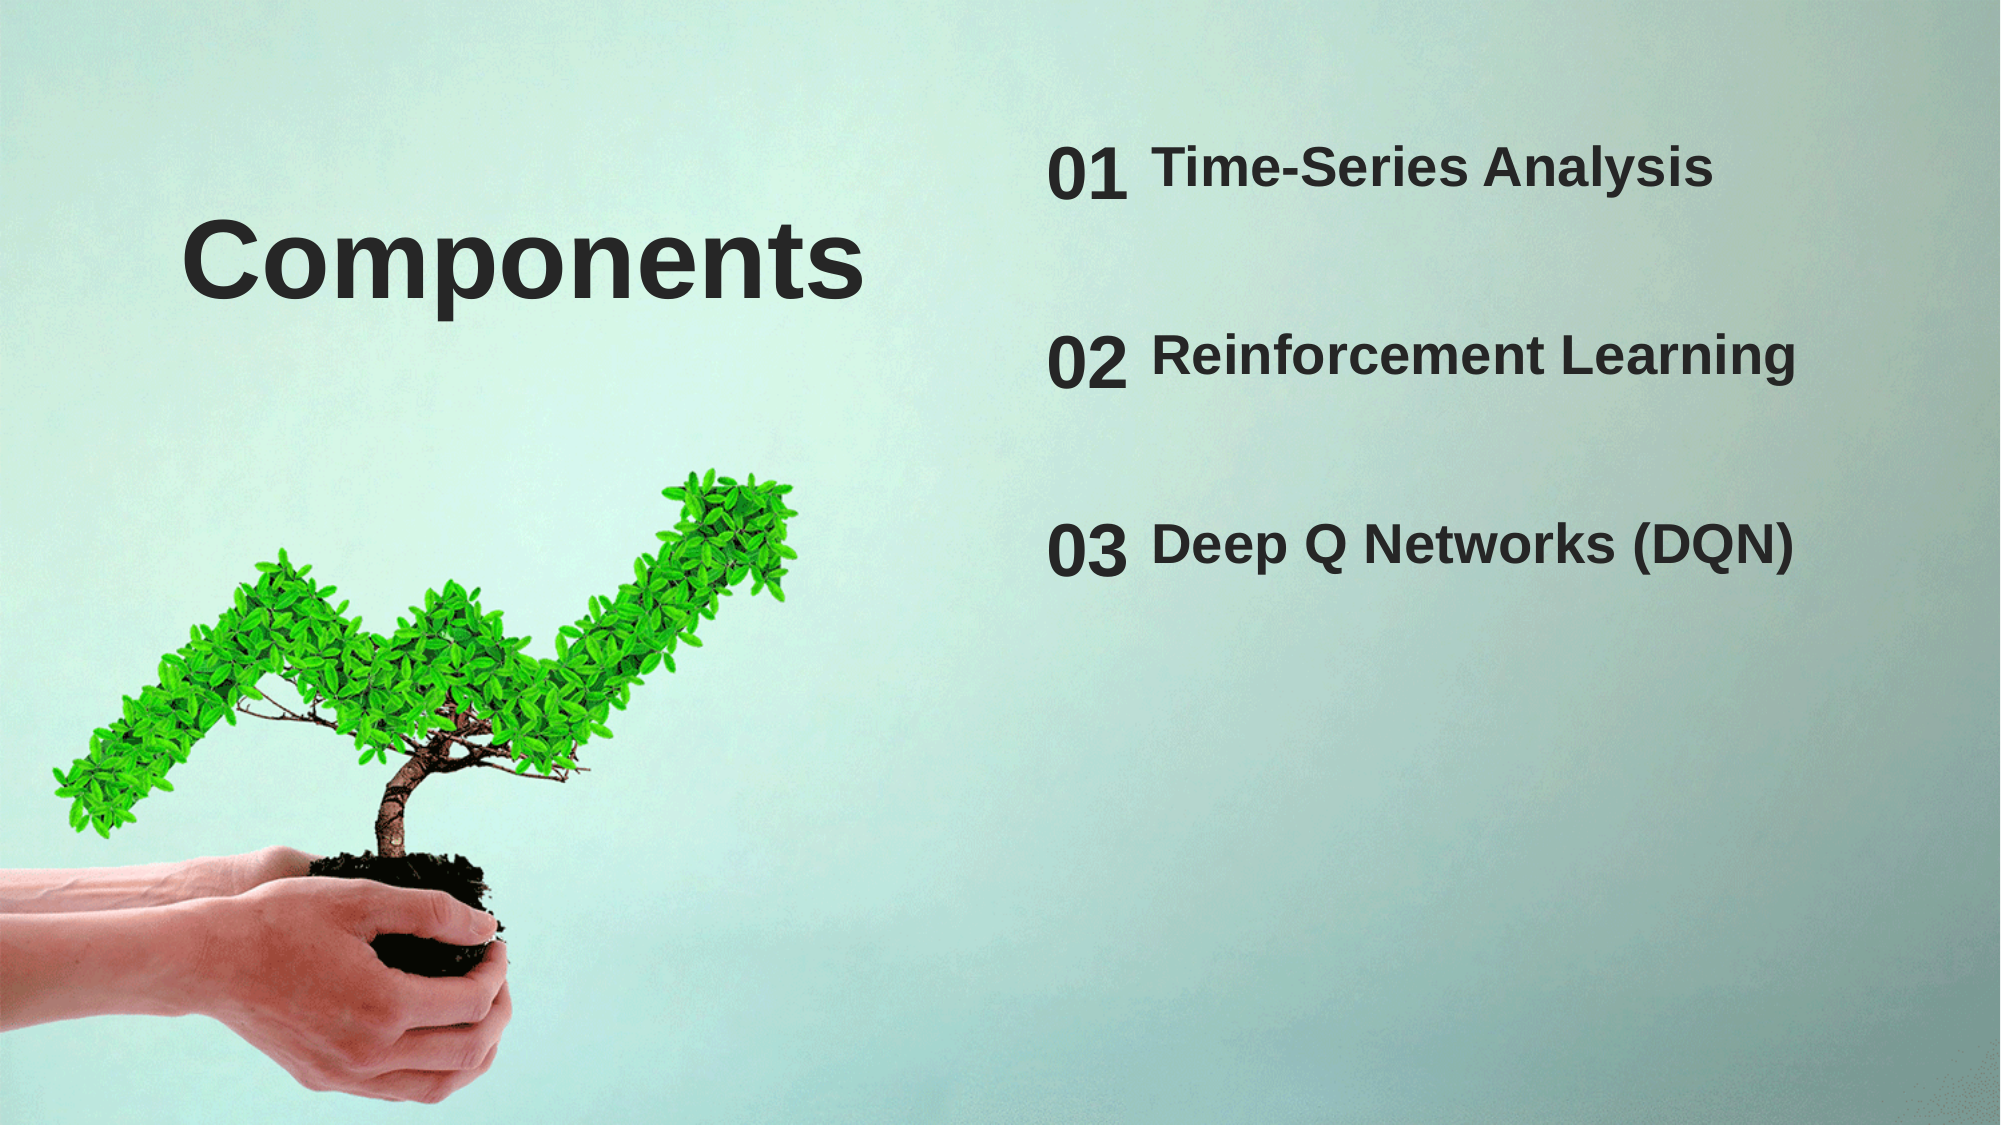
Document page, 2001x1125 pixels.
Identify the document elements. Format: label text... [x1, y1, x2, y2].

text_box 03 [1009, 494, 1167, 600]
text_box Reinforcement Learning [1167, 311, 1874, 394]
text_box 01 [1009, 117, 1167, 222]
text_box Components [165, 178, 901, 328]
picture [0, 0, 2001, 1125]
text_box Time-Series Analysis [1167, 122, 1874, 205]
text_box 02 [1009, 305, 1167, 411]
text_box Deep Q Networks (DQN) [1167, 499, 1874, 582]
